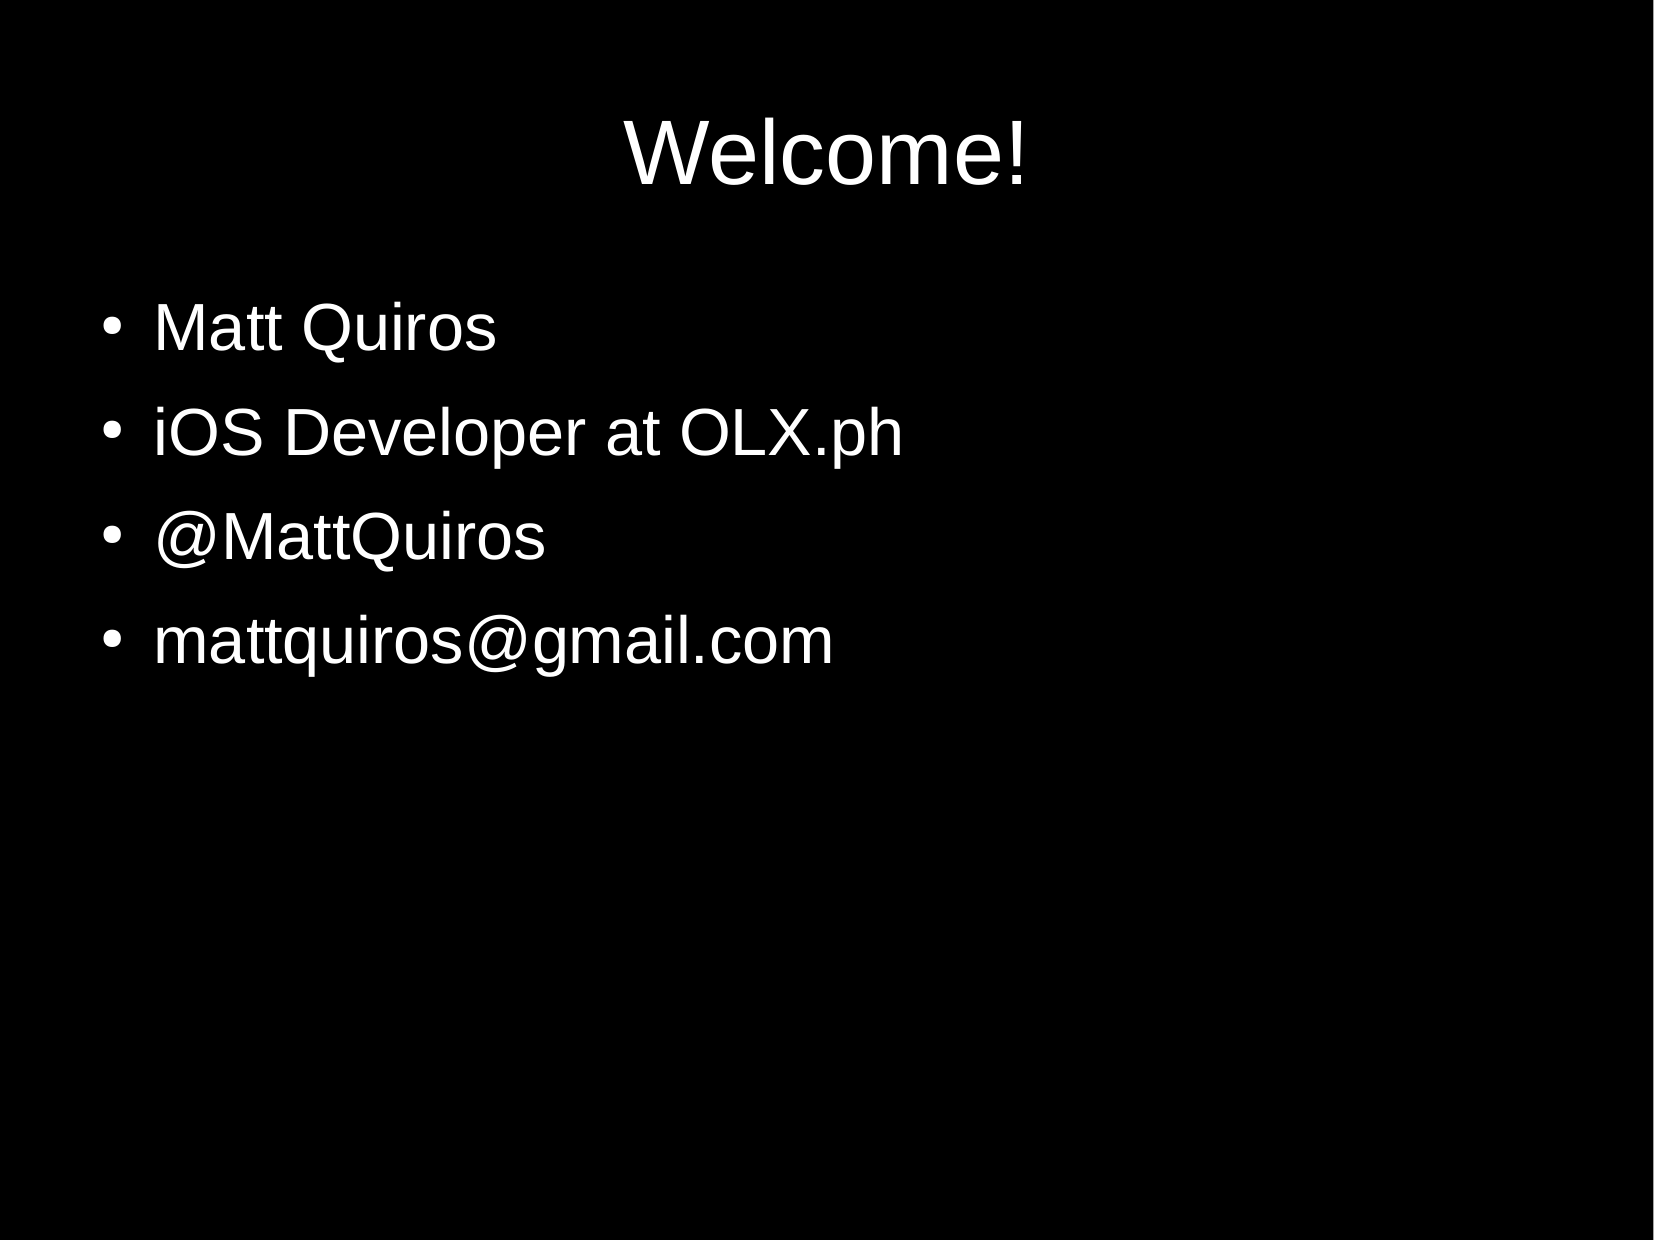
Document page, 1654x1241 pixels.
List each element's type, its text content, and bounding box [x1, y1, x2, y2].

list Matt Quiros iOS Developer at OLX.ph @MattQuiros mattquiros@gmail.com [82, 290, 1571, 1010]
title Welcome! [82, 49, 1571, 257]
